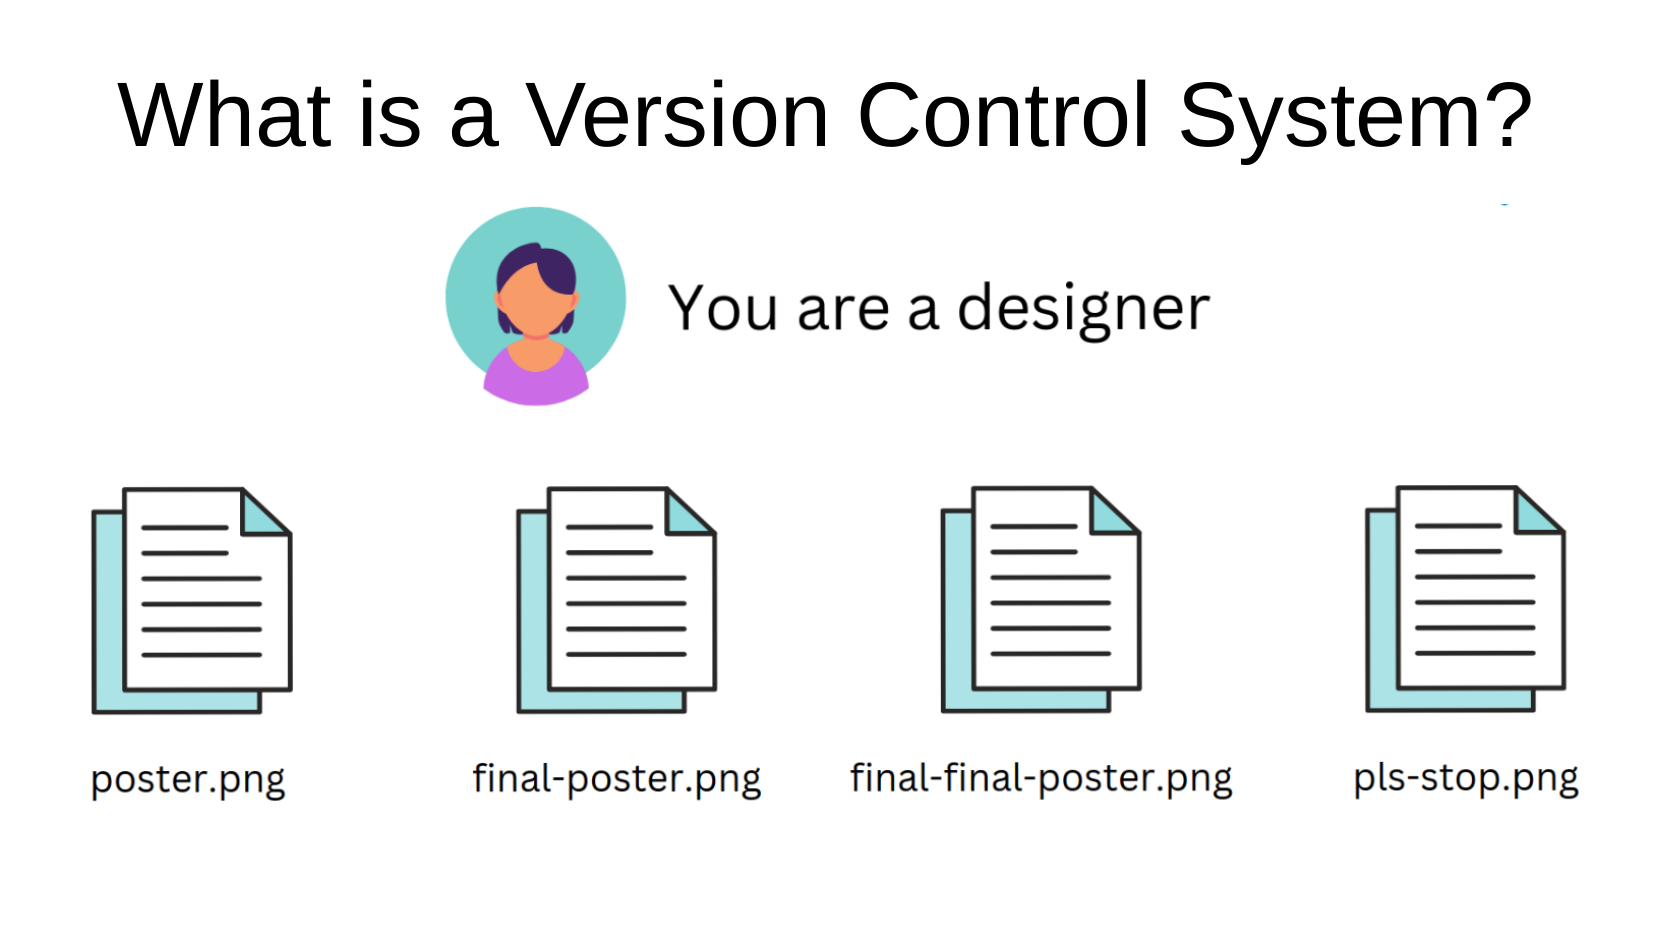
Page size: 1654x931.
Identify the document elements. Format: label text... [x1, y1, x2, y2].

title What is a Version Control System? [82, 37, 1571, 193]
picture [59, 204, 1596, 877]
